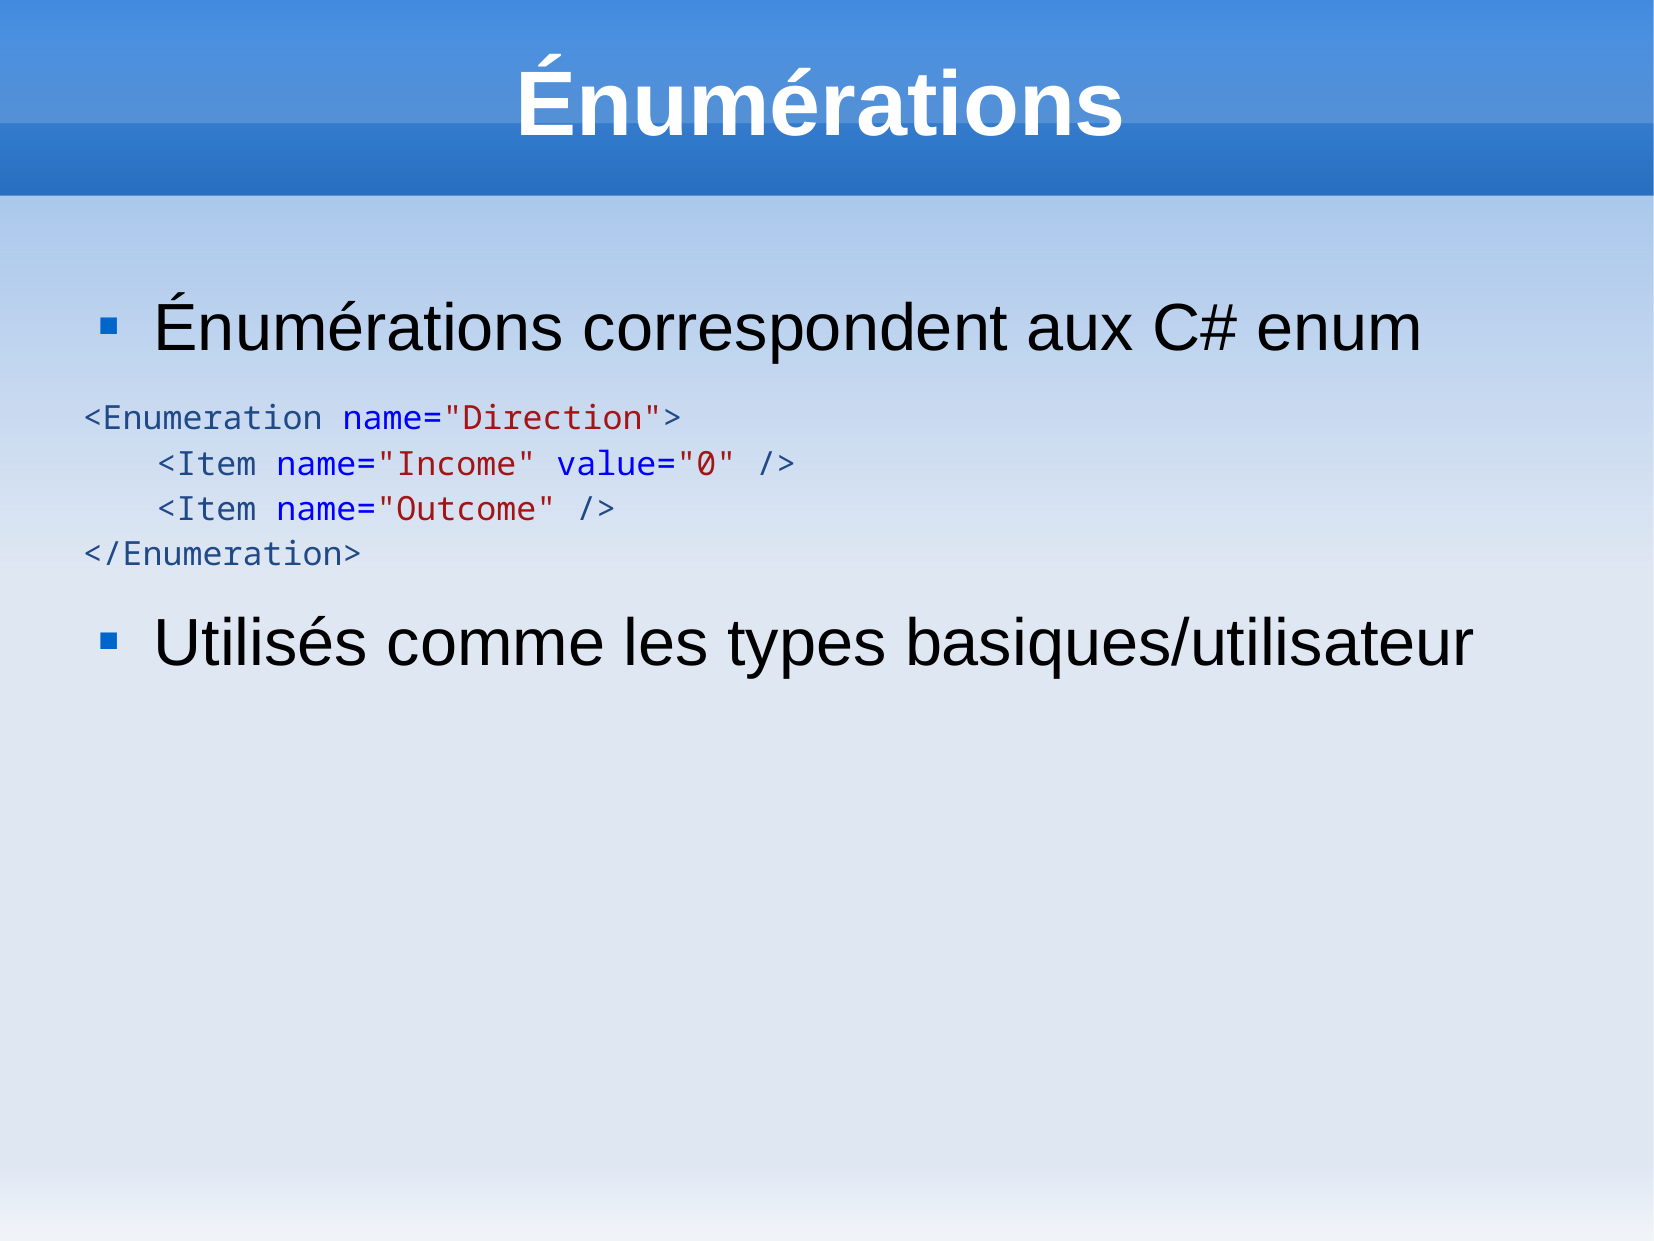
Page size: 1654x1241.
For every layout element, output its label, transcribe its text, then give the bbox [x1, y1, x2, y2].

title Énumérations [76, 0, 1565, 208]
list Énumérations correspondent aux C# enum <Enumeration name="Direction"> <Item name="Income" value="0" /> <Item name="Outcome" /> </Enumeration> Utilisés comme les types basiques/utilisateur [82, 290, 1571, 1094]
picture [0, 0, 1654, 1241]
